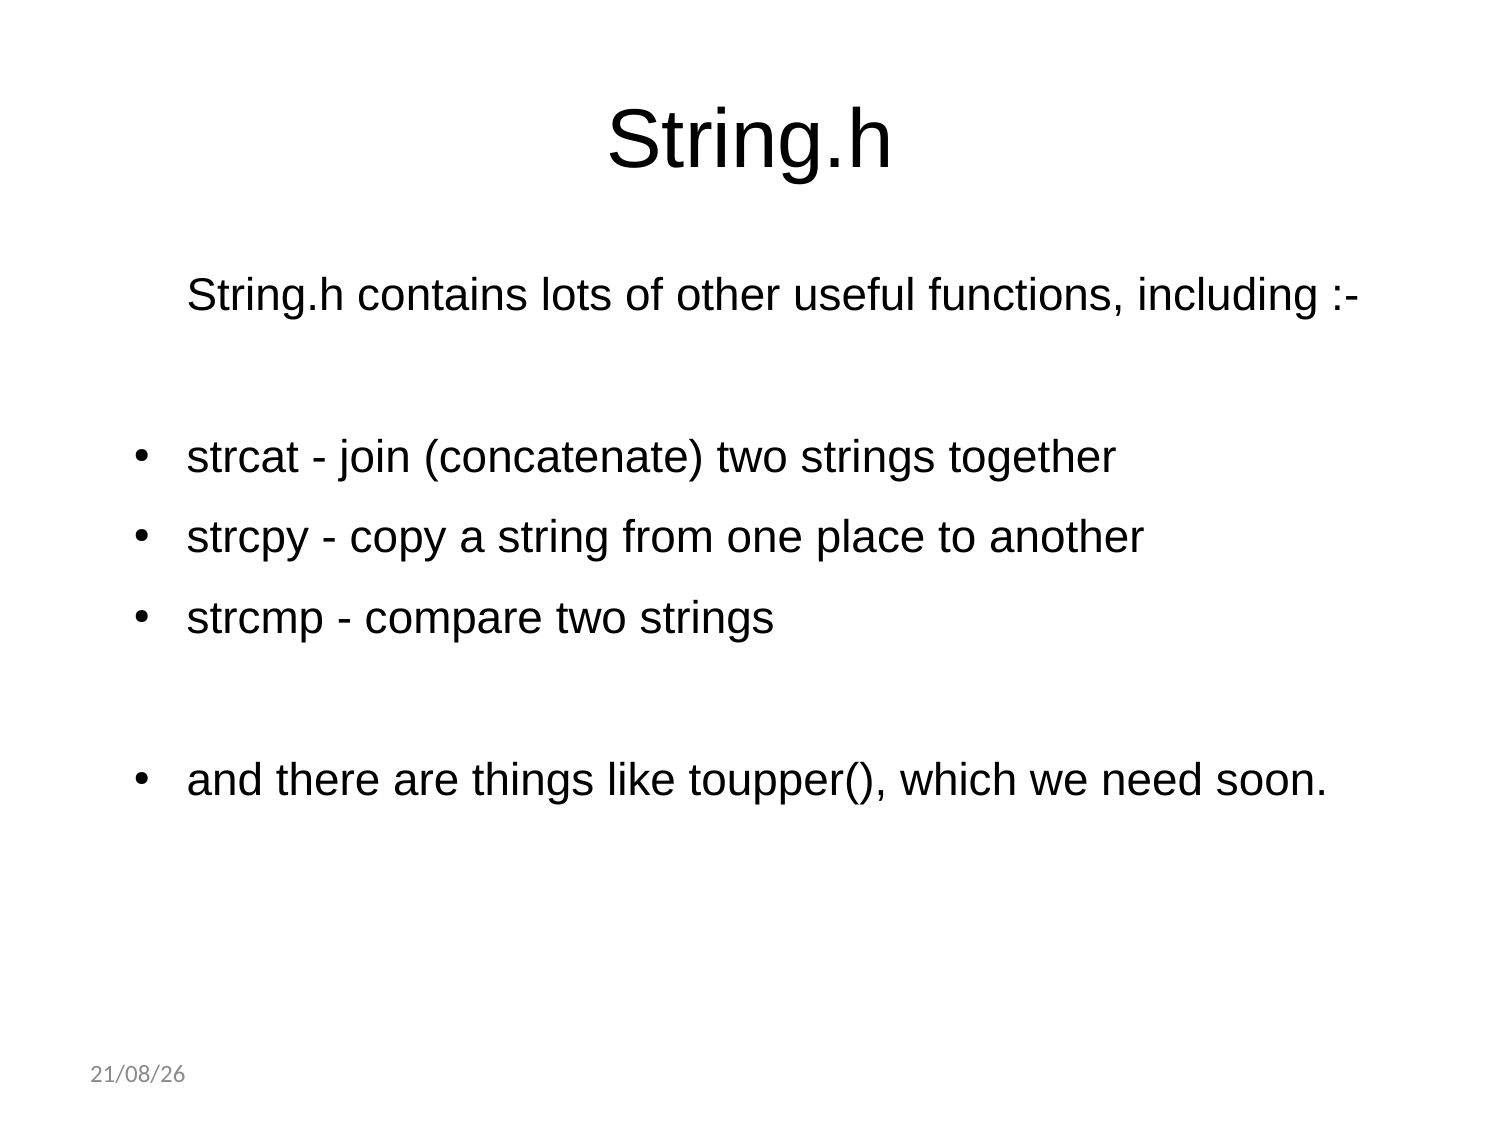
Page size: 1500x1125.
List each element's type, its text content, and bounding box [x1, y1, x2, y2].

list String.h contains lots of other useful functions, including :- strcat - join (concatenate) two strings together strcpy - copy a string from one place to another strcmp - compare two strings and there are things like toupper(), which we need soon. [115, 268, 1436, 1061]
title String.h [75, 44, 1425, 233]
